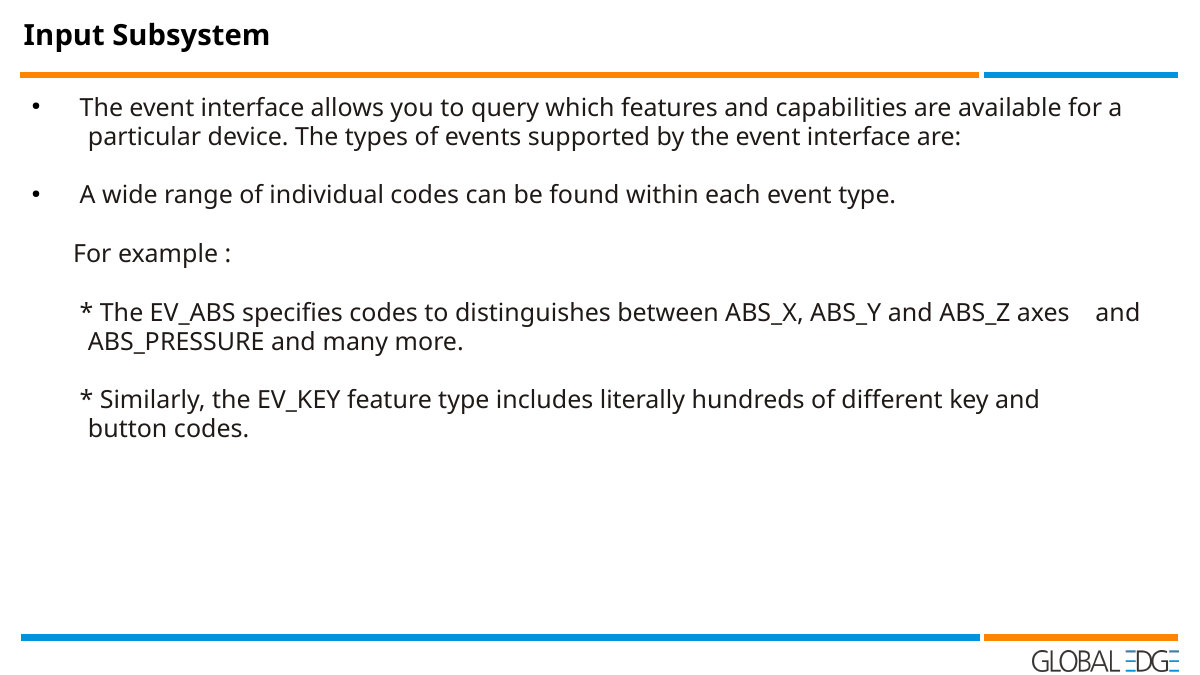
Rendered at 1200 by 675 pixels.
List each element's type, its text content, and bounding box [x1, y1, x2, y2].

list The event interface allows you to query which features and capabilities are available for a particular device. The types of events supported by the event interface are: A wide range of individual codes can be found within each event type. For example : * The EV_ABS specifies codes to distinguishes between ABS_X, ABS_Y and ABS_Z axes and ABS_PRESSURE and many more. * Similarly, the EV_KEY feature type includes literally hundreds of different key and button codes. [20, 87, 1178, 627]
picture [1032, 650, 1179, 672]
title Input Subsystem [12, 9, 1087, 62]
